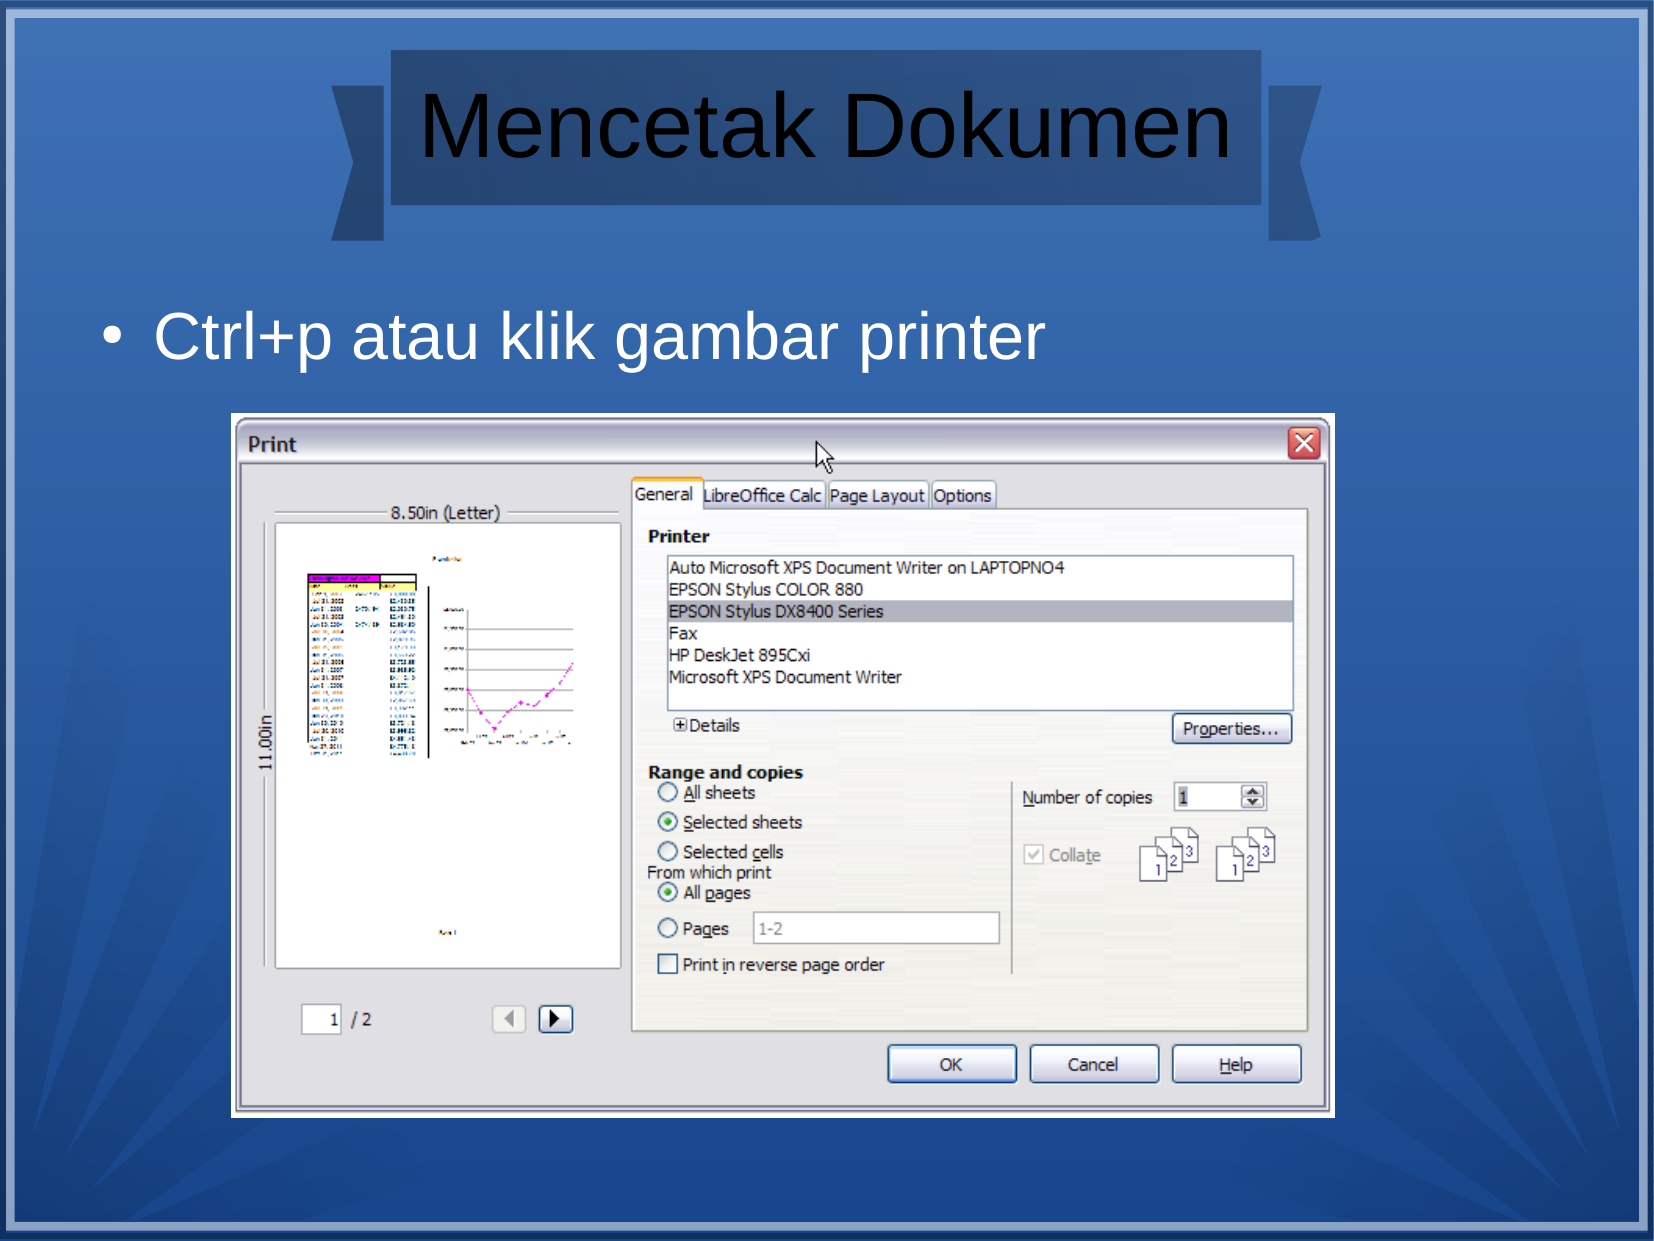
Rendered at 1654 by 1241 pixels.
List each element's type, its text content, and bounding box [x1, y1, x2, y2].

picture [231, 413, 1335, 1119]
title Mencetak Dokumen [389, 47, 1264, 205]
list Ctrl+p atau klik gambar printer [82, 299, 1571, 1241]
